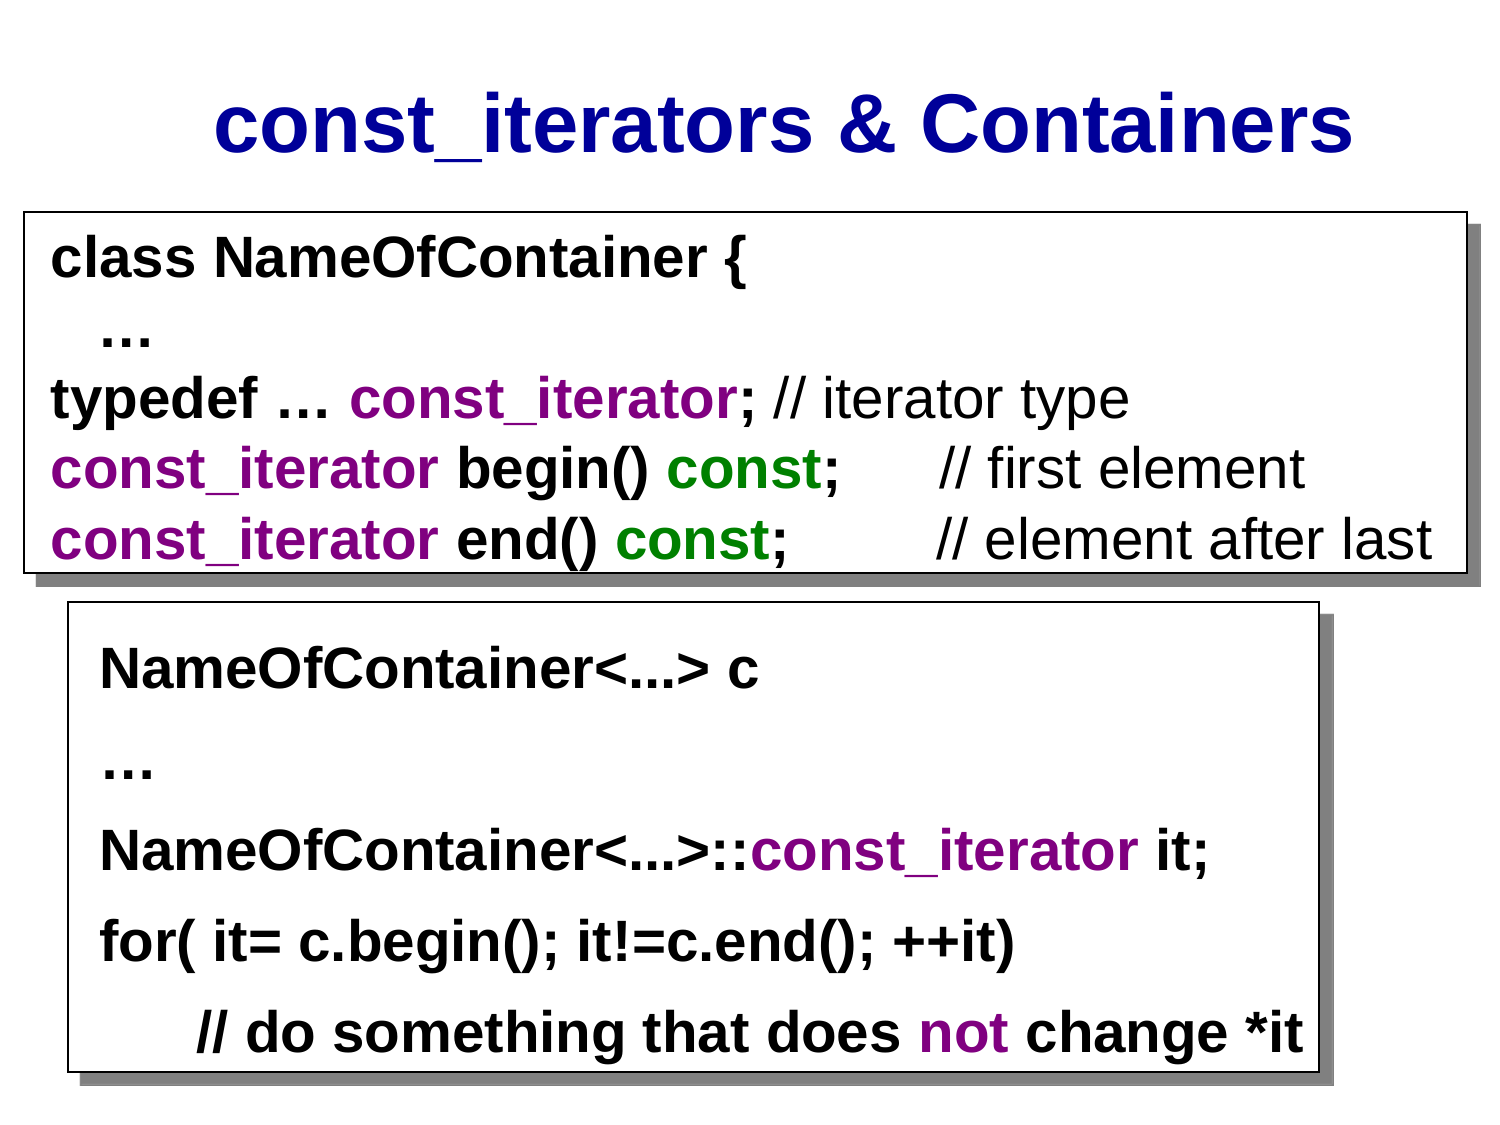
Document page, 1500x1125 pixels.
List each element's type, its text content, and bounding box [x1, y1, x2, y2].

text_box NameOfContainer<...> c … NameOfContainer<...>::const_iterator it; for( it= c.begin(); it!=c.end(); ++it) // do something that does not change *it [68, 878, 1320, 1072]
title const_iterators & Containers [198, 17, 1468, 220]
text_box [23, 212, 1468, 574]
list class NameOfContainer { … typedef … const_iterator; // iterator type const_iterator begin() const; // first element const_iterator end() const; // element after last [35, 224, 1500, 878]
